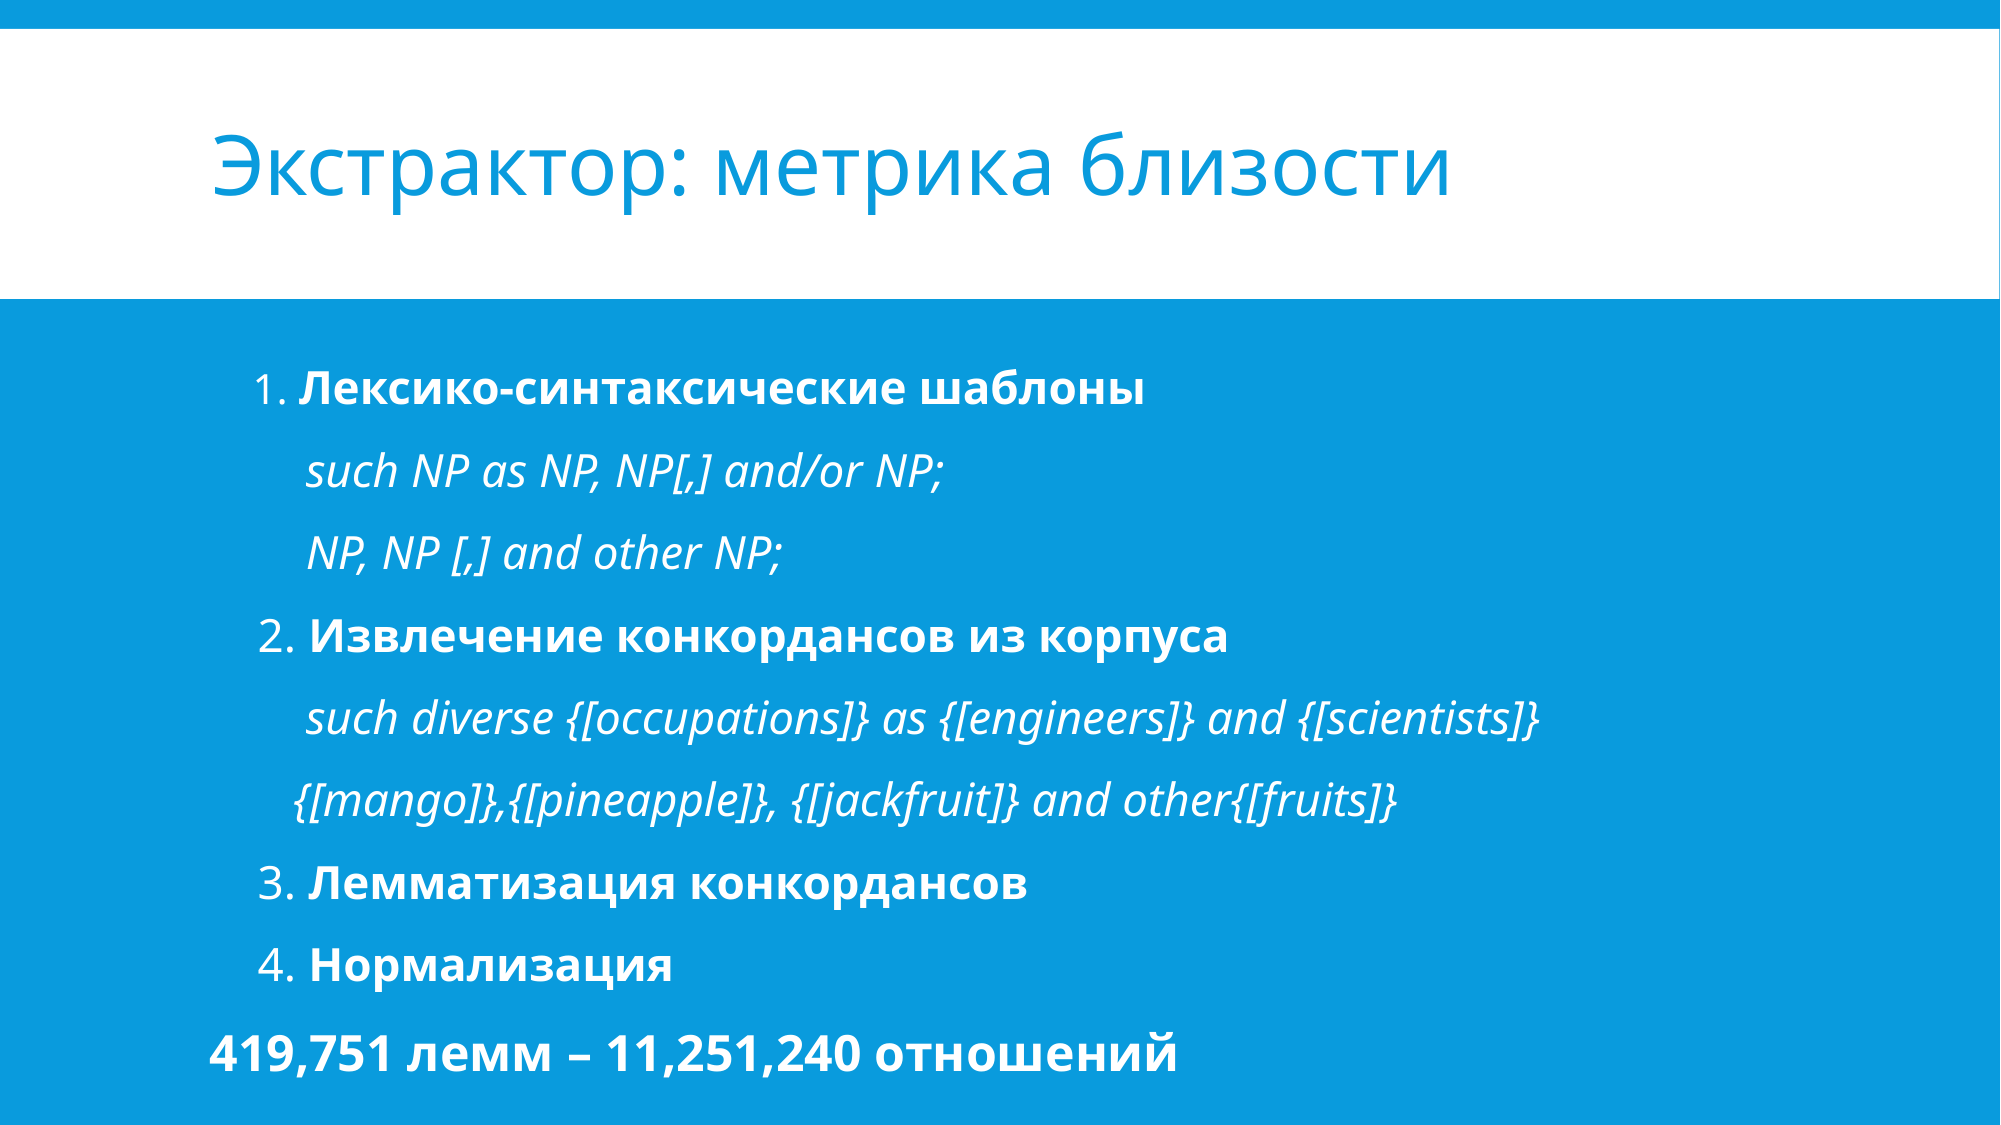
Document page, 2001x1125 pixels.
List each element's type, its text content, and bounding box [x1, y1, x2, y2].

text_box 1. Лексико-синтаксические шаблоны such NP as NP, NP[,] and/or NP; NP, NP [,] and other NP; 2. Извлечение конкордансов из корпуса such diverse {[occupations]} as {[engineers]} and {[scientists]} {[mango]},{[pineapple]}, {[jackfruit]} and other{[fruits]} 3. Лемматизация конкордансов 4. Нормализация 419,751 лемм – 11,251,240 отношений [195, 264, 1874, 1017]
text_box Экстрактор: метрика близости [197, 46, 1803, 264]
